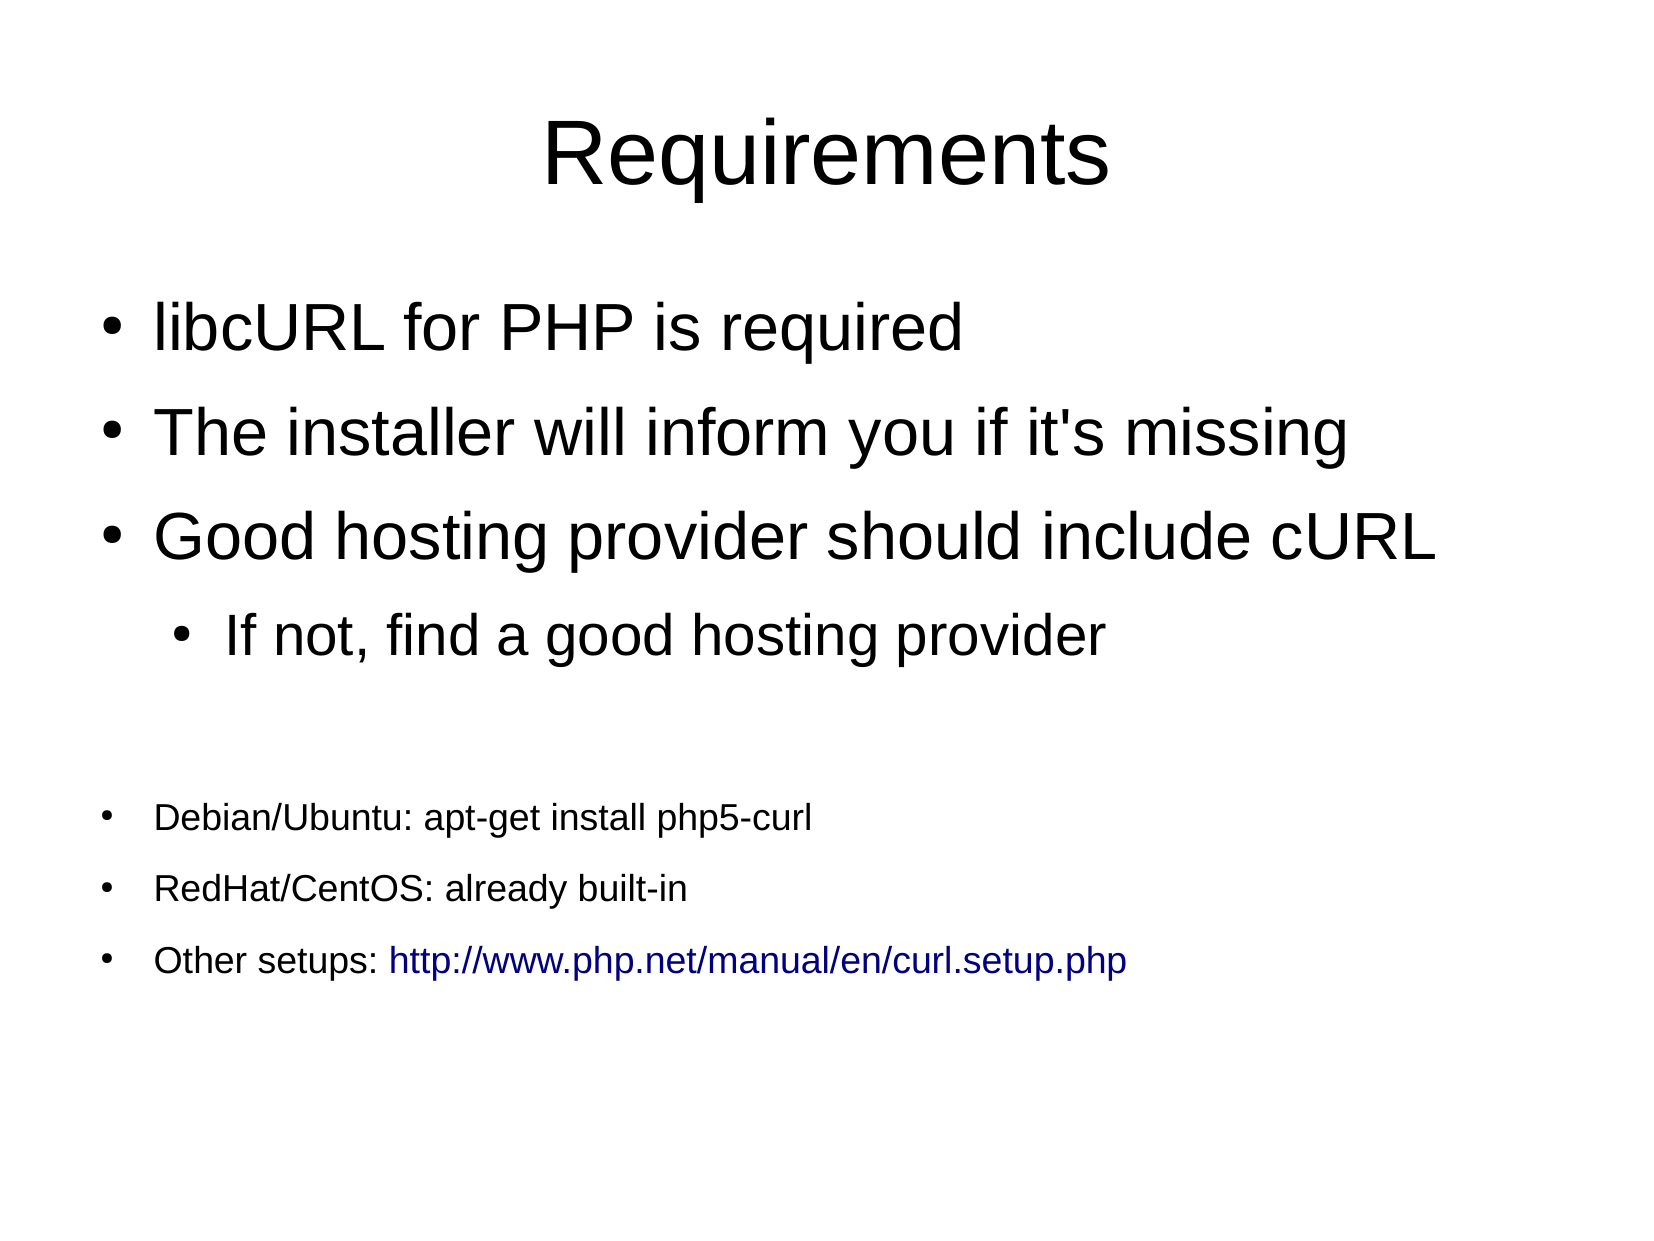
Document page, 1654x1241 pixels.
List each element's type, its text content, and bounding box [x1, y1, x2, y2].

title Requirements [82, 56, 1571, 250]
list libcURL for PHP is required The installer will inform you if it's missing Good hosting provider should include cURL If not, find a good hosting provider Debian/Ubuntu: apt-get install php5-curl RedHat/CentOS: already built-in Other setups: http://www.php.net/manual/en/curl.setup.php [82, 290, 1571, 1109]
